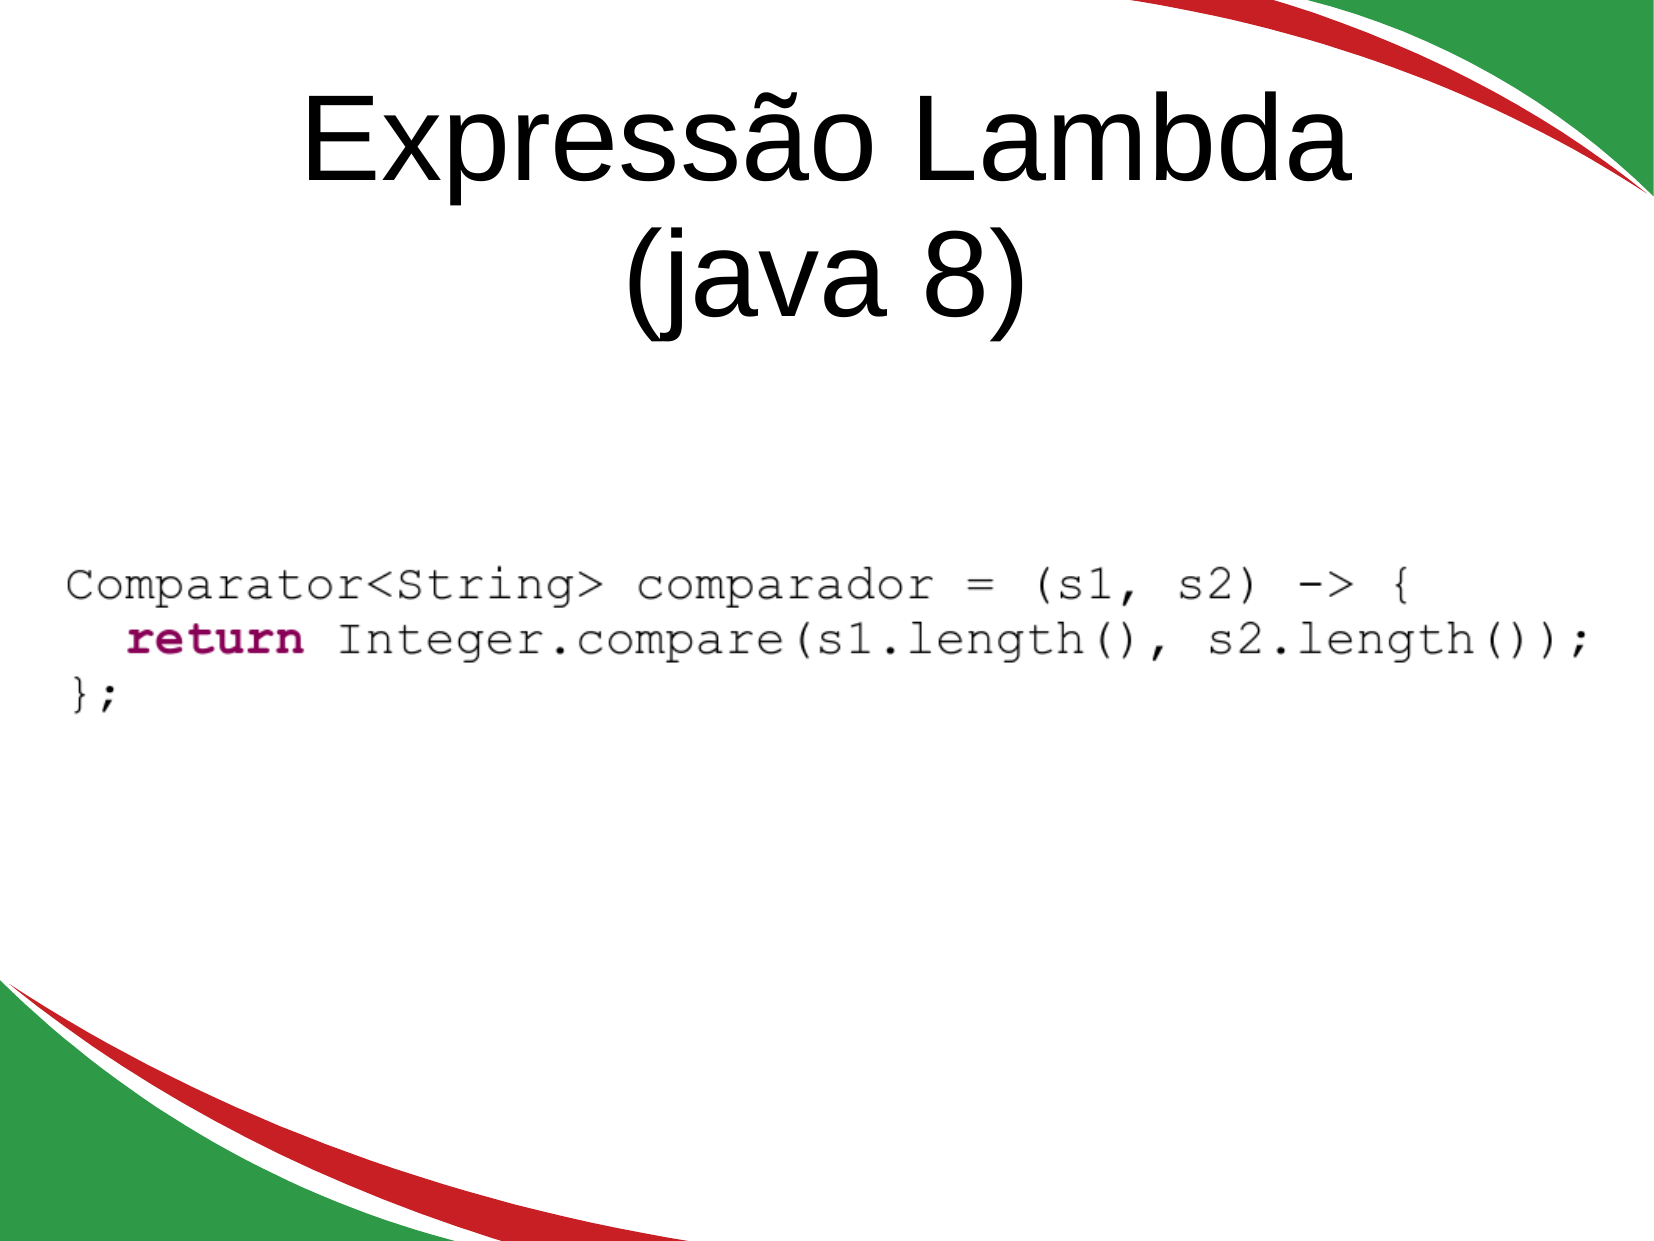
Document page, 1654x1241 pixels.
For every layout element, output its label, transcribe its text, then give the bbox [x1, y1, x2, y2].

picture [40, 528, 1616, 738]
title Expressão Lambda (java 8) [82, 69, 1571, 343]
